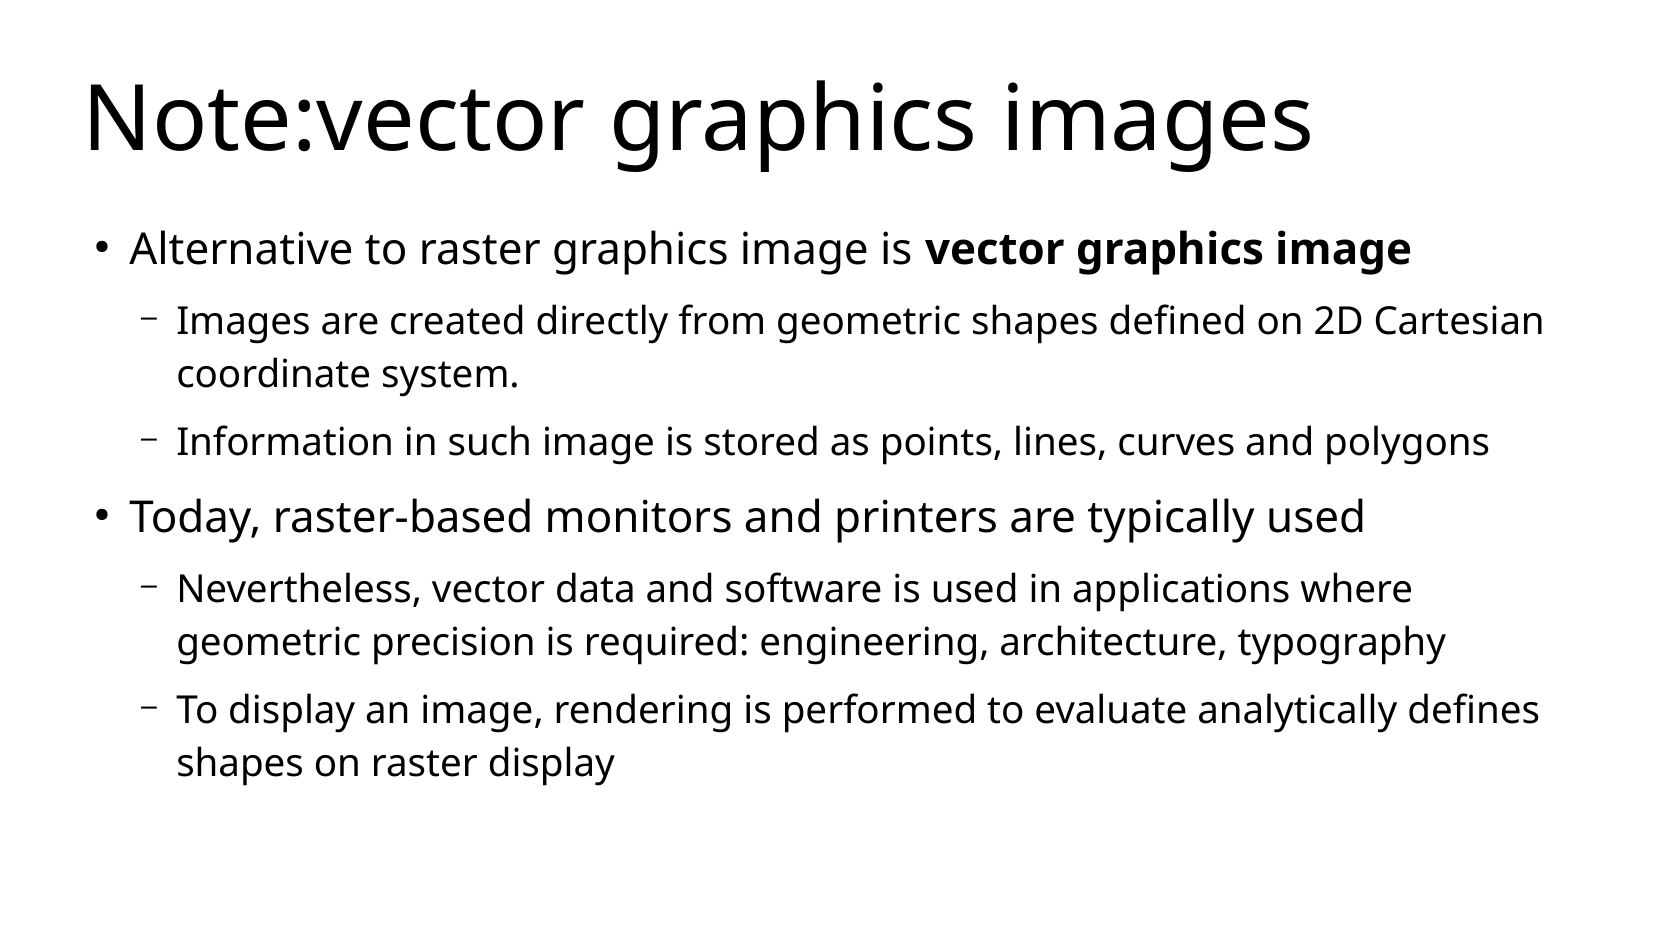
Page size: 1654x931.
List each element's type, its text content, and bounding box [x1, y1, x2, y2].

title Note:vector graphics images [82, 37, 1571, 193]
list Alternative to raster graphics image is vector graphics image Images are created directly from geometric shapes defined on 2D Cartesian coordinate system. Information in such image is stored as points, lines, curves and polygons Today, raster-based monitors and printers are typically used Nevertheless, vector data and software is used in applications where geometric precision is required: engineering, architecture, typography To display an image, rendering is performed to evaluate analytically defines shapes on raster display [82, 217, 1571, 796]
